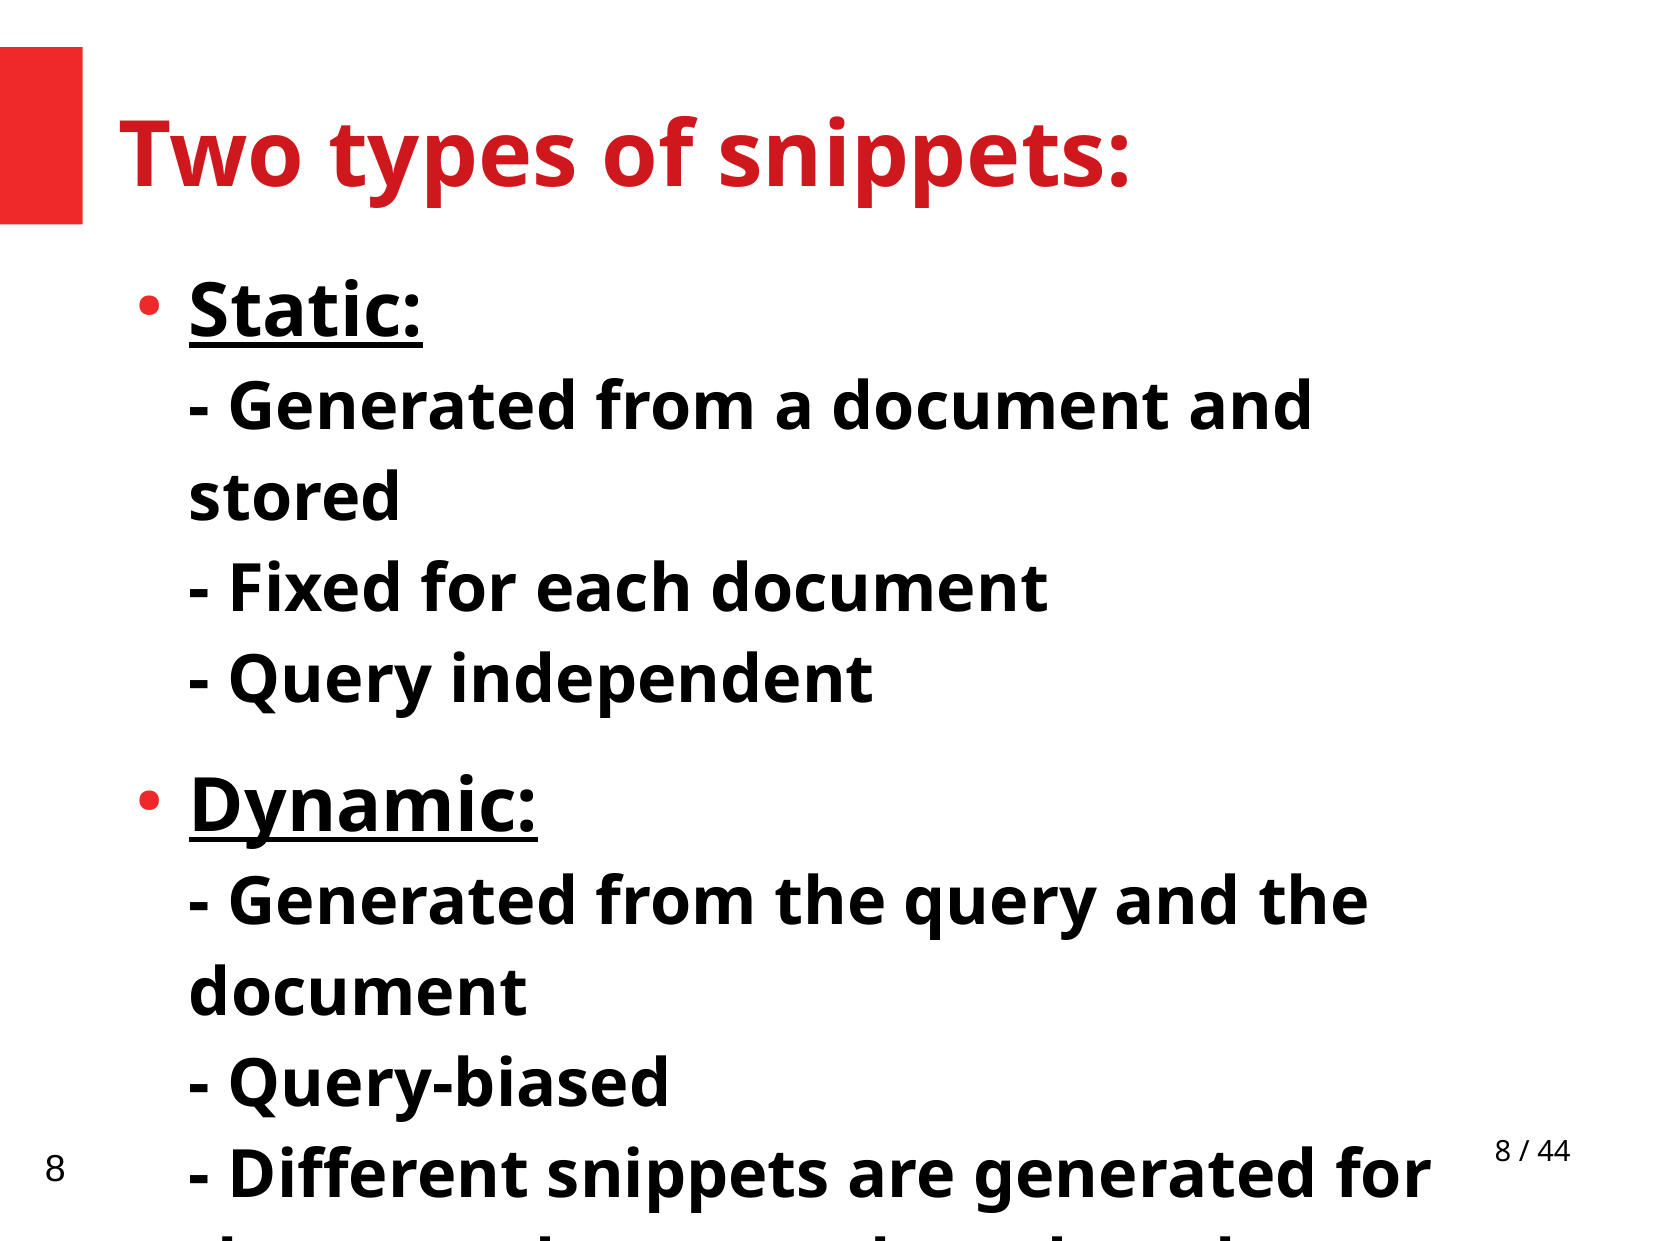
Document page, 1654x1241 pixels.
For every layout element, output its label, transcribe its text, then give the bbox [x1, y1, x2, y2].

list Static: - Generated from a document and stored - Fixed for each document - Query independent Dynamic: - Generated from the query and the document - Query-biased - Different snippets are generated for the same document based on the query. [118, 256, 1536, 1186]
title Two types of snippets: [118, 49, 1571, 257]
text_box 8 [30, 1140, 76, 1197]
